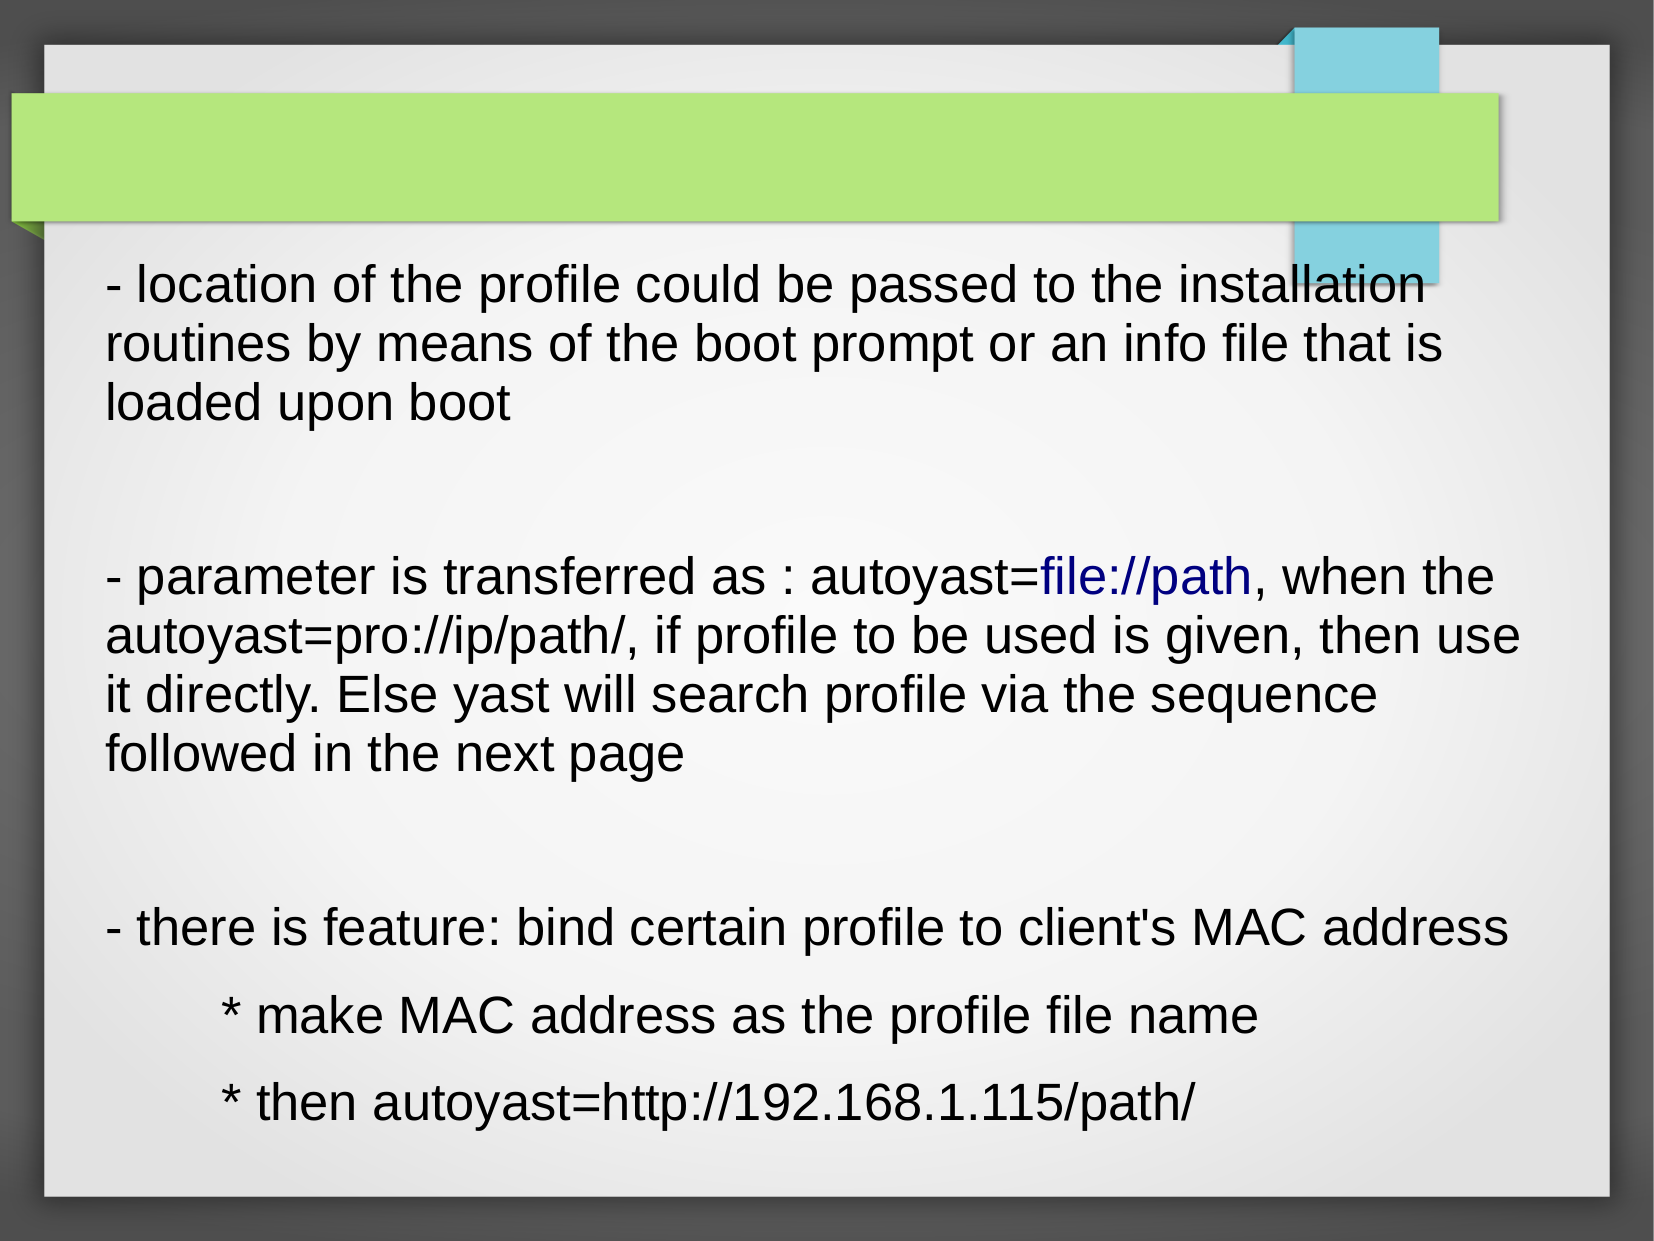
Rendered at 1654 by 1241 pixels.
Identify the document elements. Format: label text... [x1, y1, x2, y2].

picture [0, 0, 1654, 1241]
list - location of the profile could be passed to the installation routines by means of the boot prompt or an info file that is loaded upon boot - parameter is transferred as : autoyast=file://path, when the autoyast=pro://ip/path/, if profile to be used is given, then use it directly. Else yast will search profile via the sequence followed in the next page - there is feature: bind certain profile to client's MAC address * make MAC address as the profile file name * then autoyast=http://192.168.1.115/path/ [105, 255, 1561, 1141]
